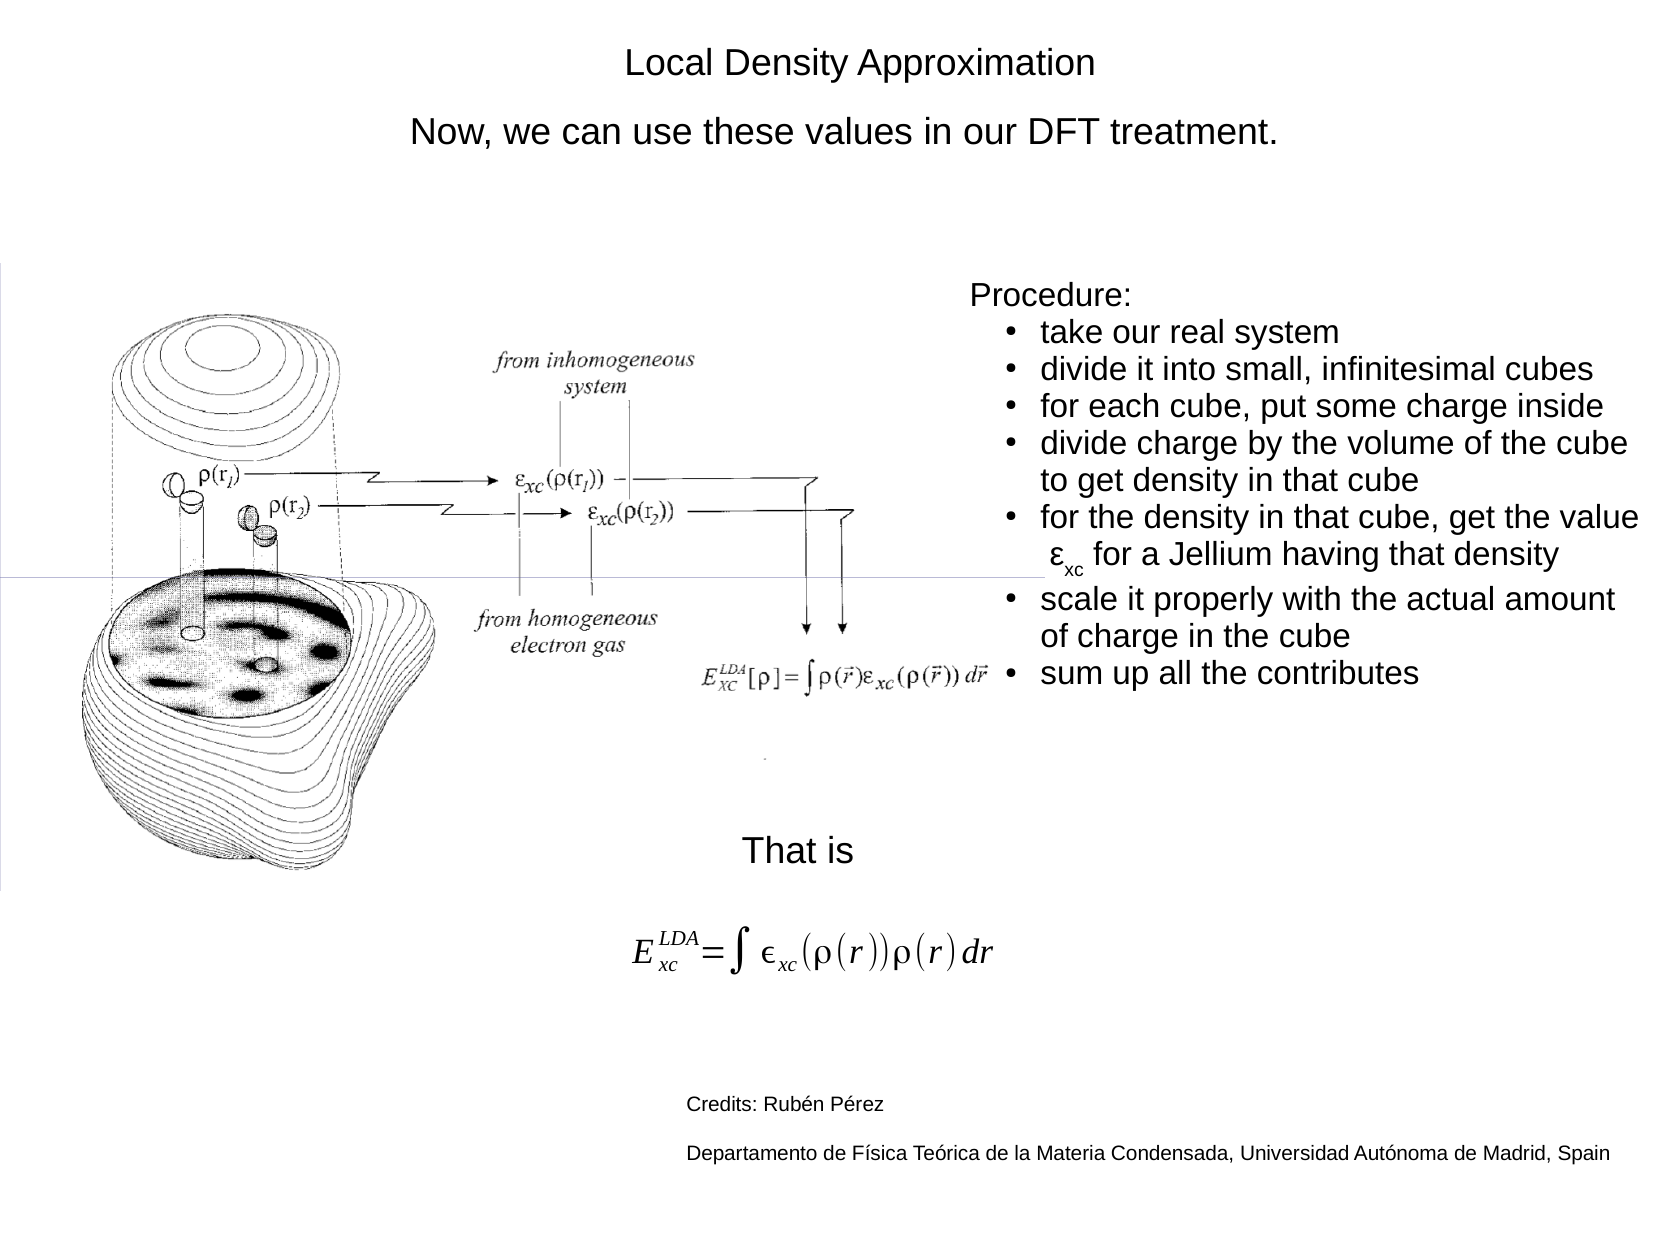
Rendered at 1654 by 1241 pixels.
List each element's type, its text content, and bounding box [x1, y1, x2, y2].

text_box That is [726, 822, 869, 880]
text_box Procedure: take our real system divide it into small, infinitesimal cubes for each cube, put some charge inside divide charge by the volume of the cube to get density in that cube for the density in that cube, get the value εxc for a Jellium having that density scale it properly with the actual amount of charge in the cube sum up all the contributes [954, 269, 1654, 702]
text_box Credits: Rubén Pérez Departamento de Física Teórica de la Materia Condensada, Universidad Autónoma de Madrid, Spain [671, 1085, 1638, 1220]
chart [624, 924, 1001, 978]
text_box Now, we can use these values in our DFT treatment. [395, 103, 1306, 161]
picture [0, 263, 1045, 891]
text_box Local Density Approximation [609, 33, 1113, 91]
